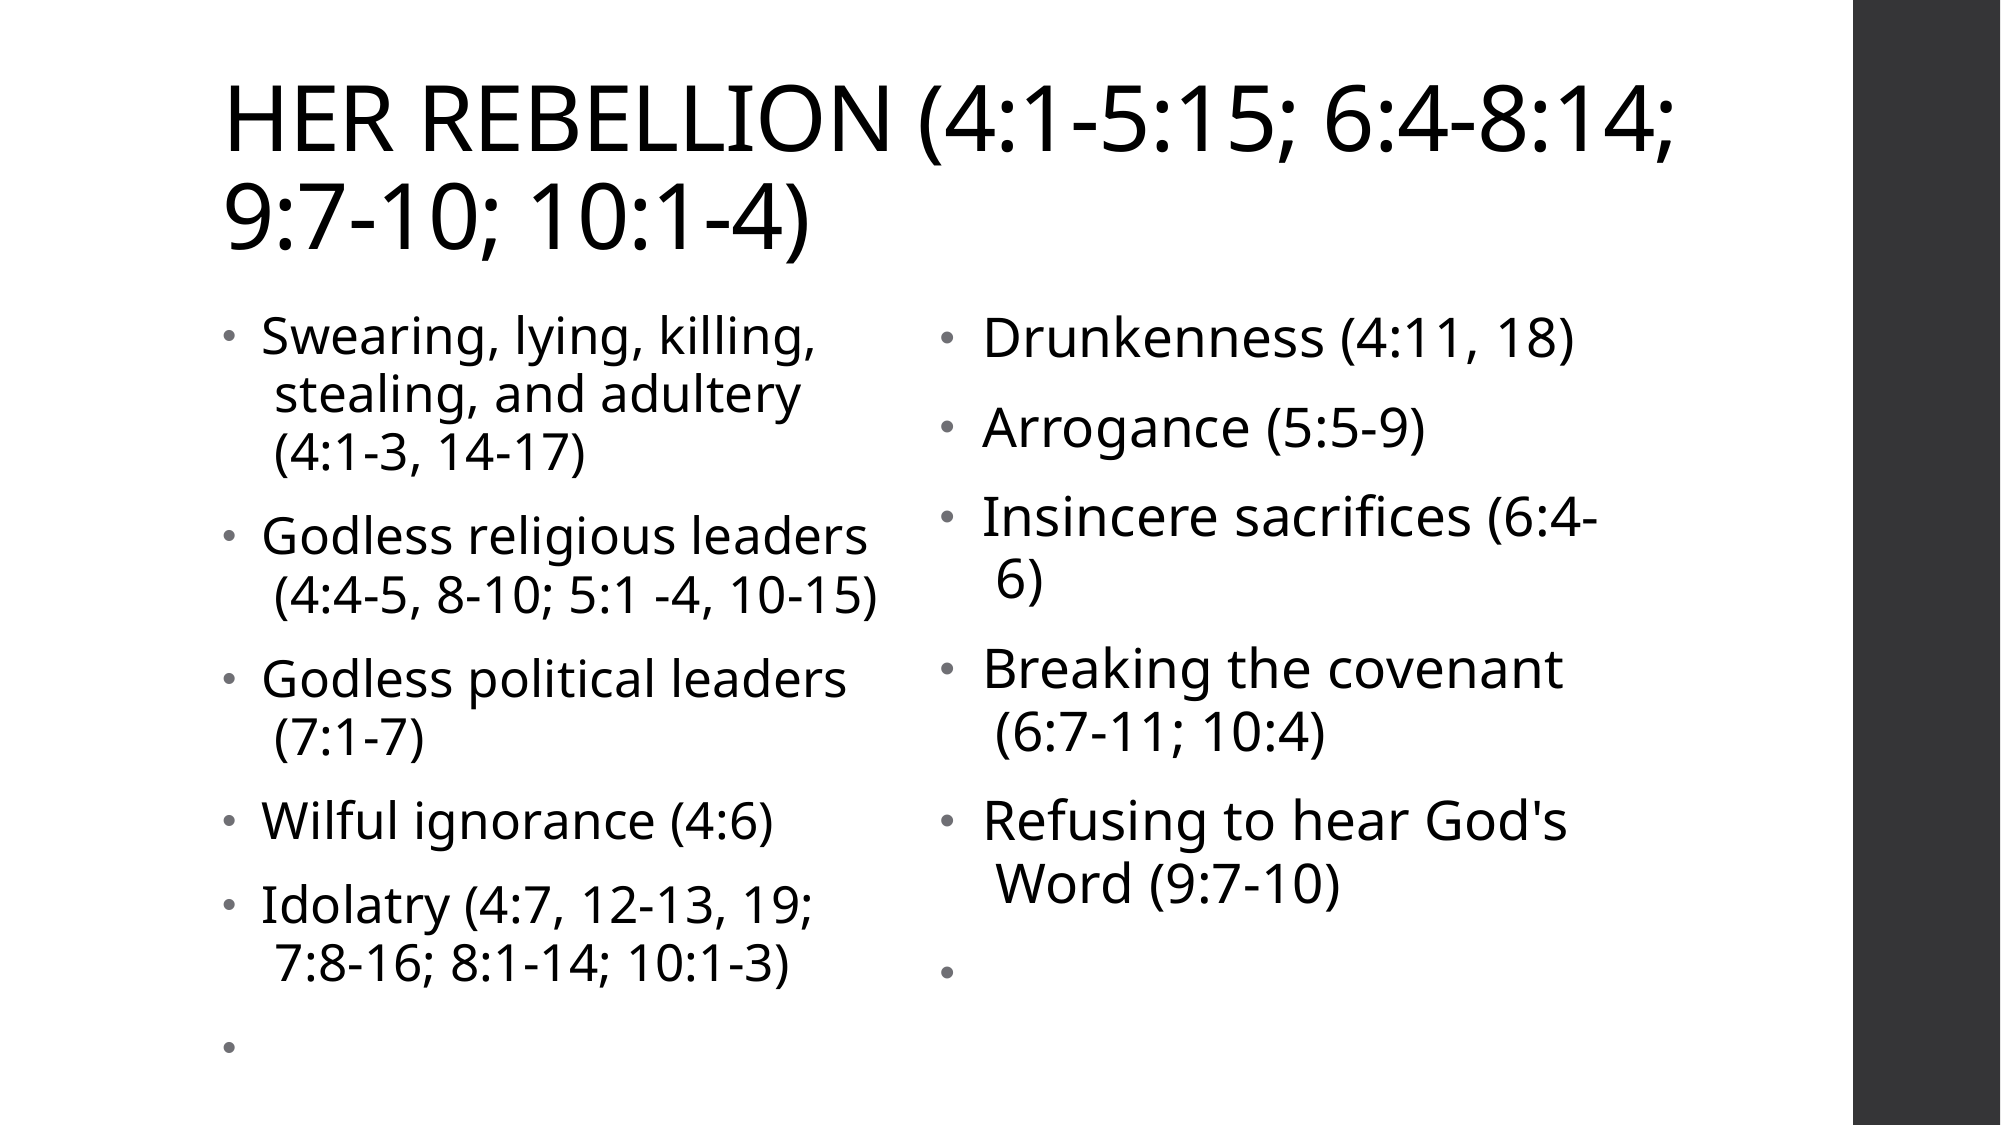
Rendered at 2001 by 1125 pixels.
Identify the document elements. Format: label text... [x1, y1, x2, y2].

title HER REBELLION (4:1-5:15; 6:4-8:14; 9:7-10; 10:1-4) [206, 60, 1797, 278]
list Drunkenness (4:11, 18) Arrogance (5:5-9) Insincere sacrifices (6:4-6) Breaking the covenant (6:7-11; 10:4) Refusing to hear God's Word (9:7-10) [924, 299, 1617, 1014]
list Swearing, lying, killing, stealing, and adultery (4:1-3, 14-17) Godless religious leaders (4:4-5, 8-10; 5:1 -4, 10-15) Godless political leaders (7:1-7) Wilful ignorance (4:6) Idolatry (4:7, 12-13, 19; 7:8-16; 8:1-14; 10:1-3) [207, 299, 900, 1014]
